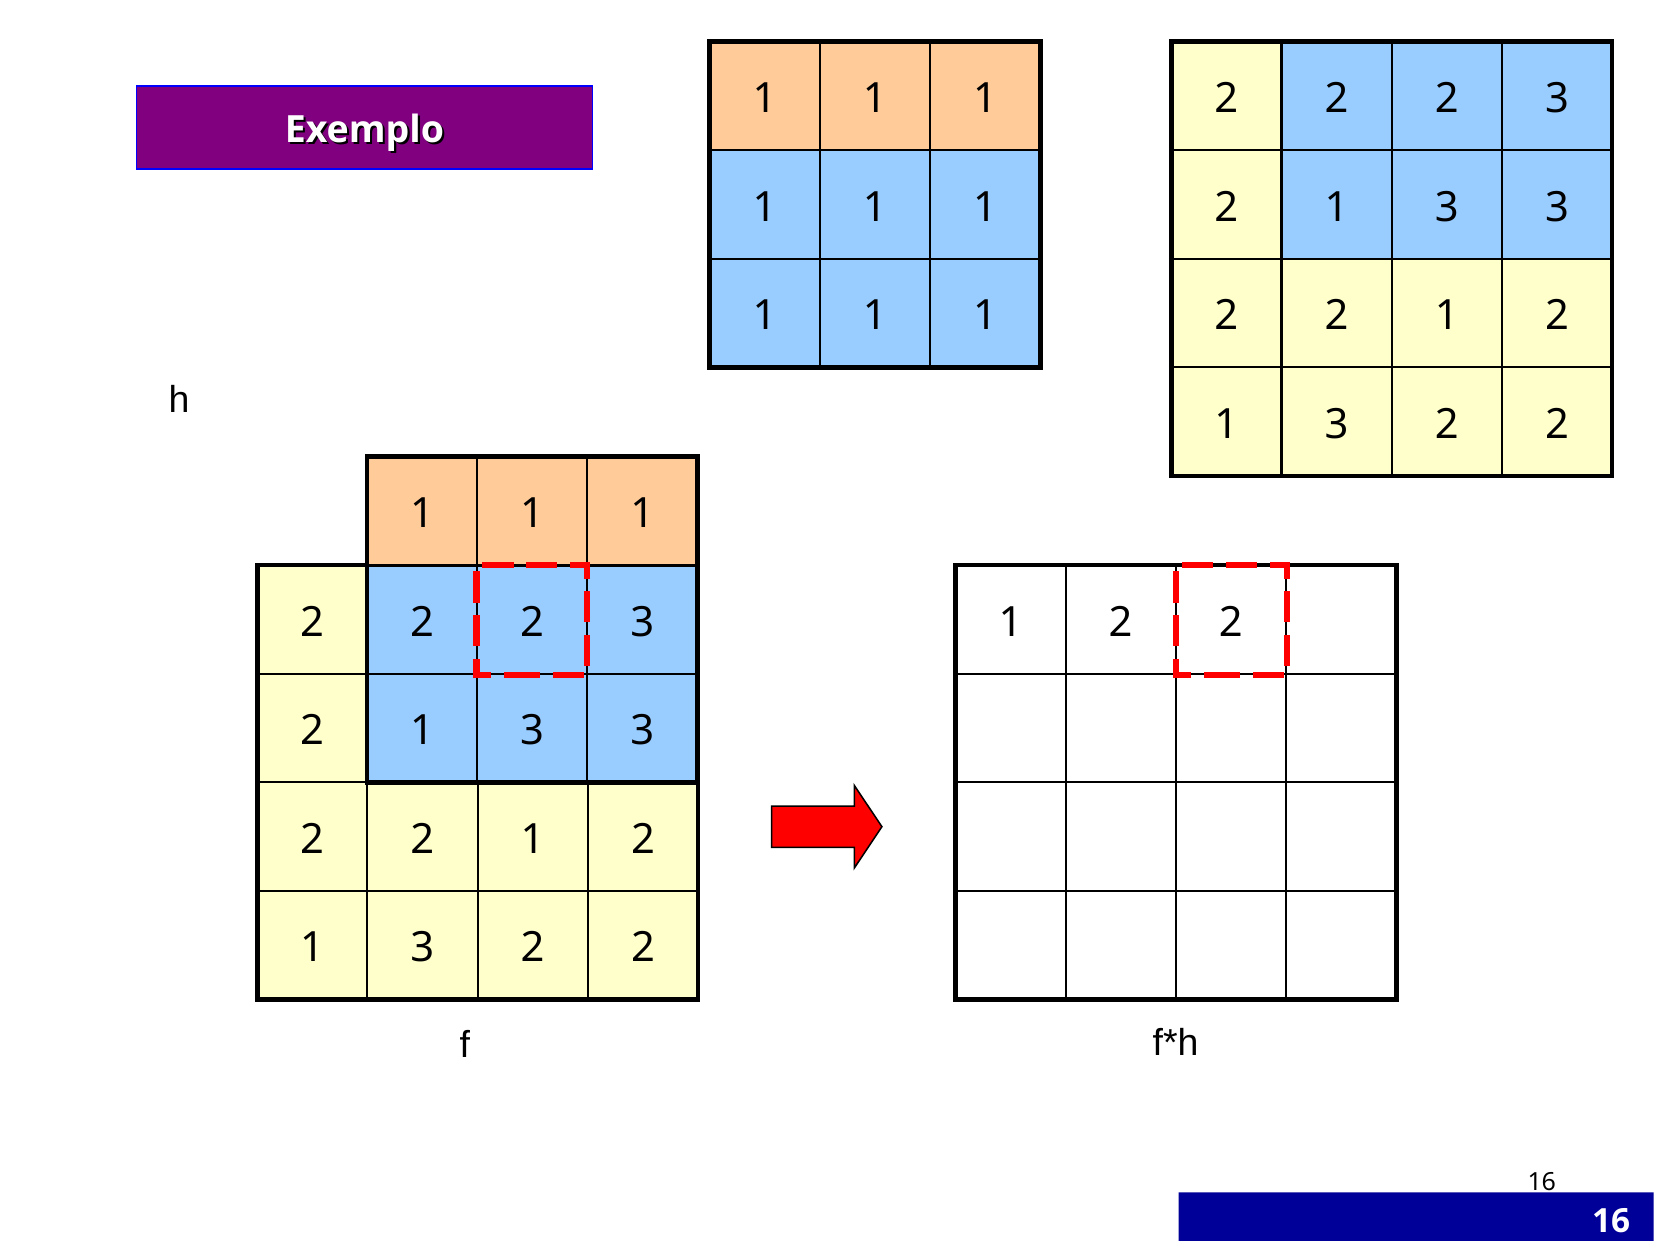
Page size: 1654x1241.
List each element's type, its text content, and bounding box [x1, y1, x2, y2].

text_box 1 [479, 785, 587, 890]
text_box 1 [260, 892, 366, 997]
text_box 1 [821, 151, 929, 258]
text_box 2 [1174, 44, 1280, 149]
text_box 2 [478, 567, 586, 673]
text_box 2 [1393, 44, 1501, 149]
text_box 2 [1503, 260, 1610, 366]
text_box [771, 785, 882, 869]
text_box 3 [1393, 151, 1501, 258]
text_box 2 [260, 567, 365, 673]
text_box 2 [1177, 567, 1285, 673]
text_box 1 [821, 260, 929, 365]
text_box f*h [1137, 1010, 1214, 1071]
text_box 3 [1503, 44, 1610, 149]
text_box 1 [478, 459, 586, 564]
text_box 2 [368, 785, 477, 890]
text_box 2 [1393, 368, 1501, 474]
text_box 1 [931, 260, 1038, 365]
text_box 2 [1067, 567, 1175, 673]
text_box 2 [1503, 368, 1610, 474]
text_box 1 [1283, 151, 1391, 258]
text_box 2 [1283, 44, 1391, 149]
text_box 2 [260, 675, 365, 781]
text_box f [444, 1012, 486, 1073]
text_box 1 [958, 567, 1065, 673]
text_box 3 [478, 675, 586, 780]
text_box 1 [712, 151, 819, 258]
text_box 2 [369, 567, 476, 673]
text_box 1 [369, 459, 476, 564]
text_box 1 [712, 260, 819, 365]
text_box 1 [931, 151, 1038, 258]
text_box 2 [1283, 260, 1391, 366]
text_box <number> [1334, 1149, 1571, 1216]
text_box Exemplo [136, 86, 593, 169]
text_box 2 [479, 892, 587, 997]
text_box 3 [588, 567, 695, 673]
text_box 3 [368, 892, 477, 997]
text_box 1 [369, 675, 476, 780]
text_box 1 [931, 44, 1038, 149]
text_box 2 [589, 785, 696, 890]
text_box 1 [712, 44, 819, 149]
text_box 1 [821, 44, 929, 149]
text_box 2 [260, 783, 366, 890]
text_box 2 [1174, 151, 1280, 258]
text_box 1 [1393, 260, 1501, 366]
text_box h [153, 367, 205, 428]
text_box 3 [1503, 151, 1610, 258]
text_box 1 [588, 459, 695, 564]
text_box 2 [589, 892, 696, 997]
text_box 1 [1174, 368, 1280, 474]
text_box 3 [1283, 368, 1391, 474]
text_box 2 [1174, 260, 1280, 366]
text_box 3 [588, 675, 695, 780]
